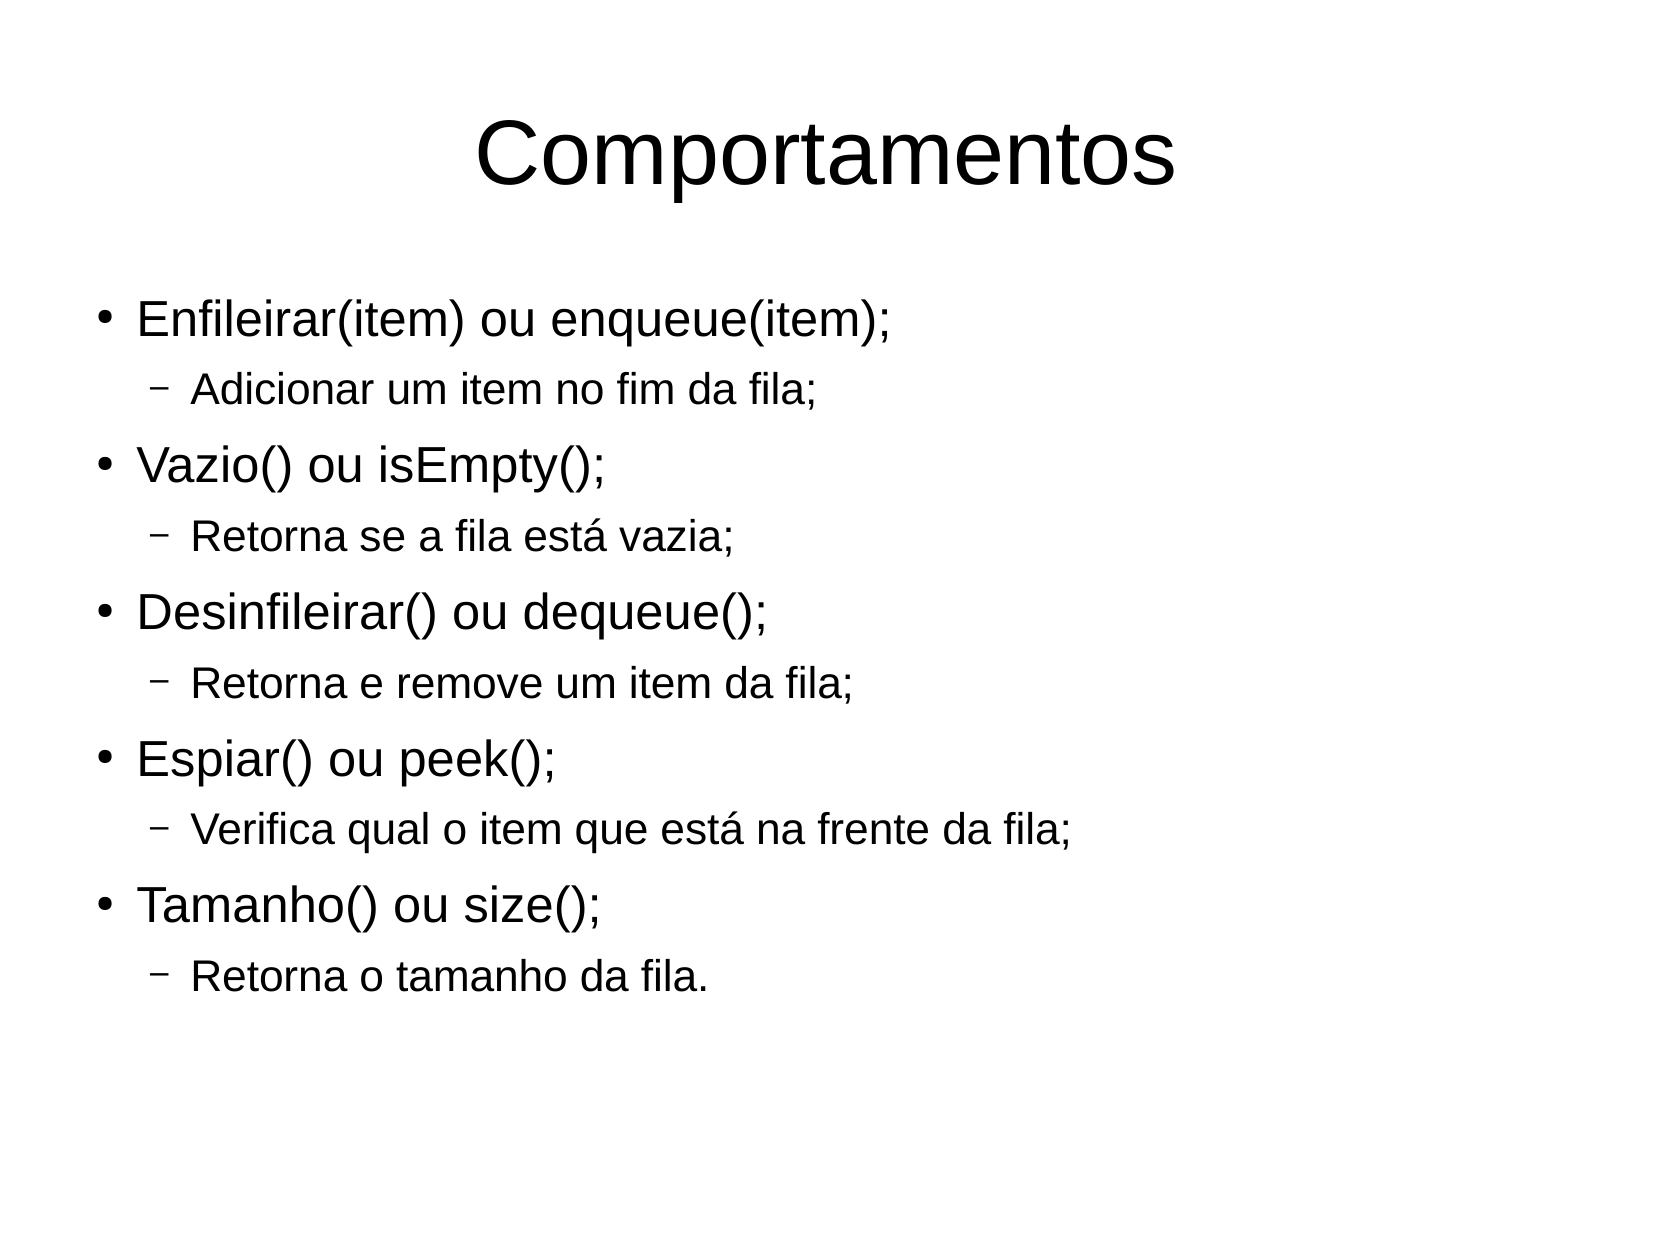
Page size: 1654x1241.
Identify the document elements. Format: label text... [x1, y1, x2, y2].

list Enfileirar(item) ou enqueue(item); Adicionar um item no fim da fila; Vazio() ou isEmpty(); Retorna se a fila está vazia; Desinfileirar() ou dequeue(); Retorna e remove um item da fila; Espiar() ou peek(); Verifica qual o item que está na frente da fila; Tamanho() ou size(); Retorna o tamanho da fila. [82, 290, 1571, 1010]
title Comportamentos [82, 49, 1571, 257]
